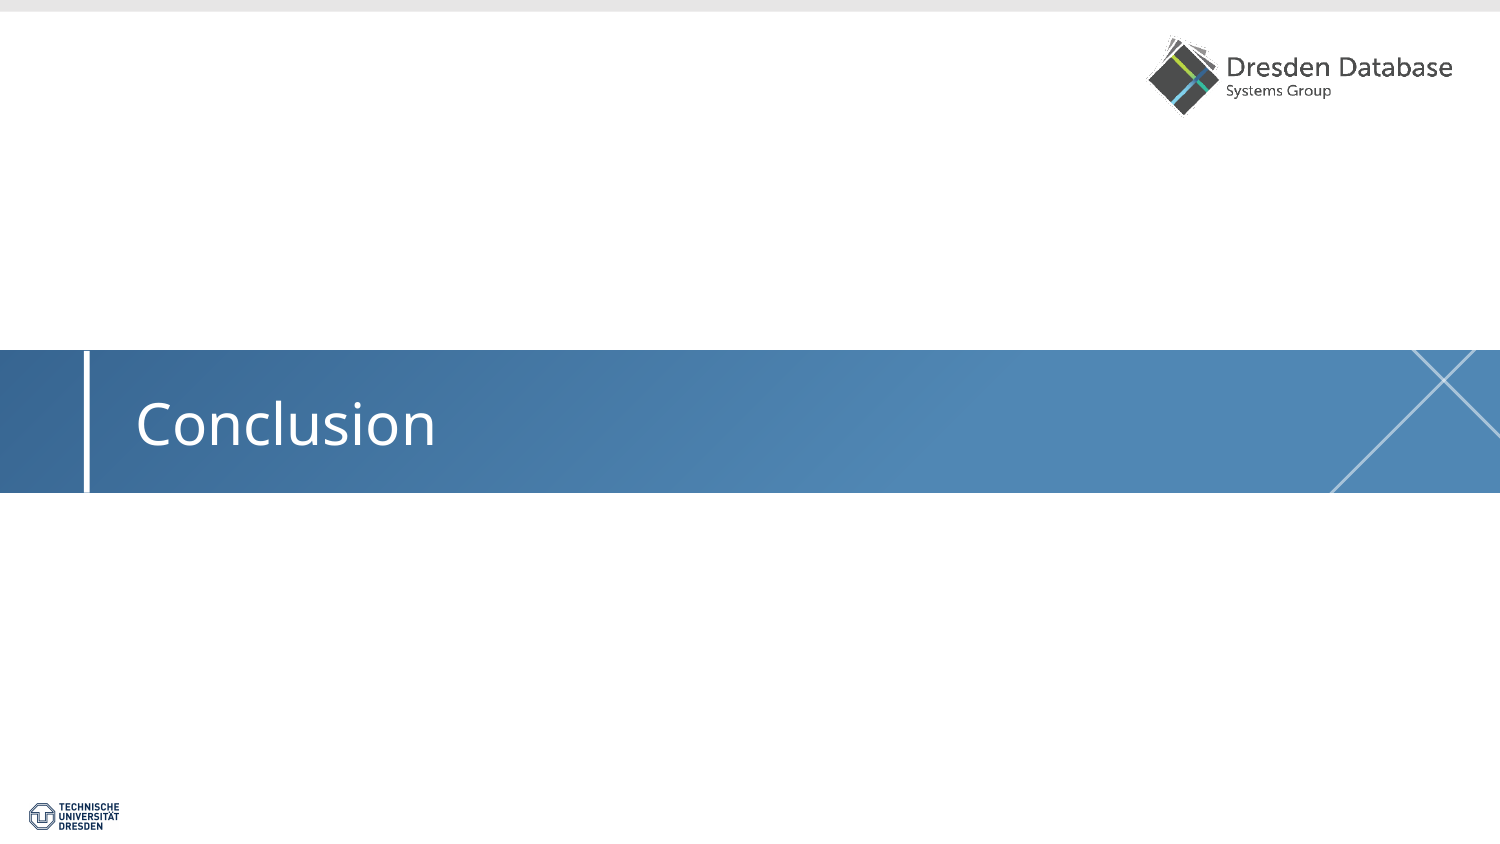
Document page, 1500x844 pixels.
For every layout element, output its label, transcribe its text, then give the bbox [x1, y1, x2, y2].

picture [29, 803, 119, 830]
title Conclusion [121, 386, 1362, 458]
picture [1145, 35, 1453, 118]
